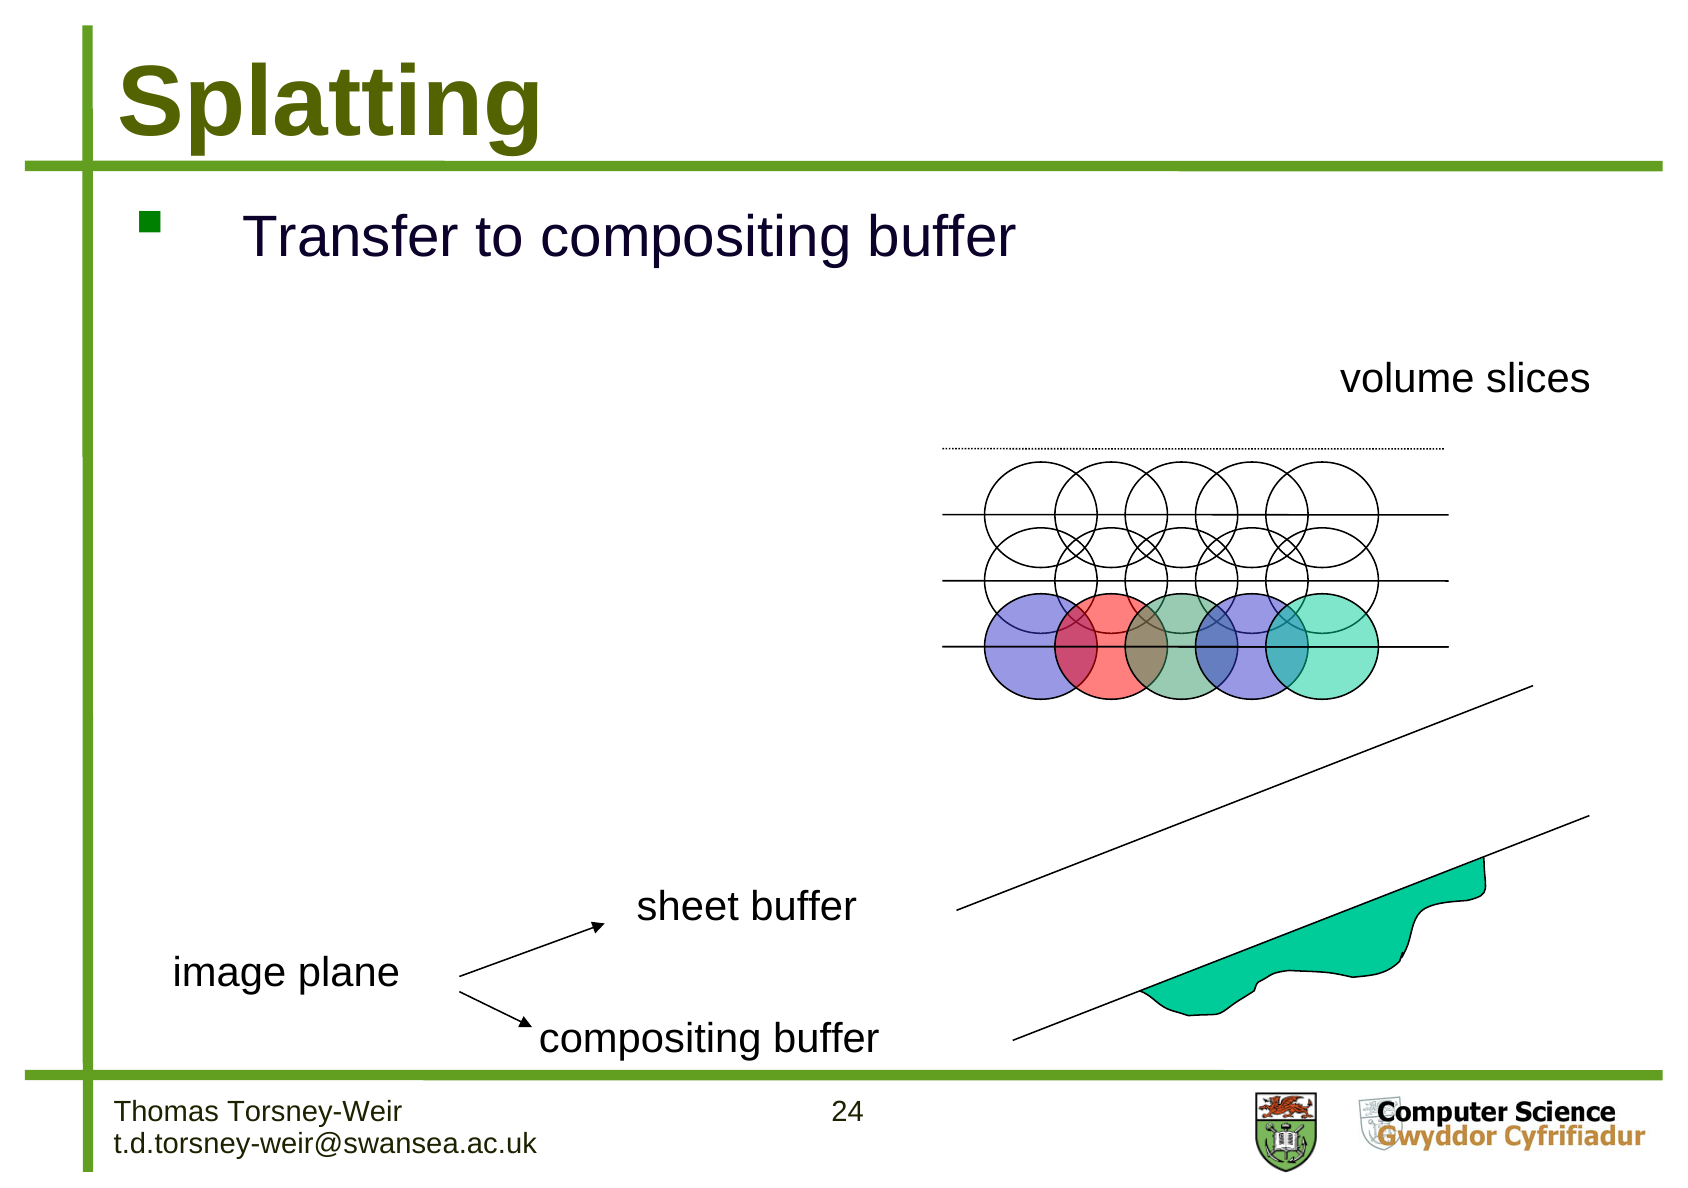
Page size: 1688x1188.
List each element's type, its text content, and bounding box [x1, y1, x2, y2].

title Splatting [101, 29, 1666, 166]
text_box [984, 593, 1306, 646]
text_box [984, 648, 1379, 700]
text_box image plane [156, 936, 417, 1004]
text_box sheet buffer [620, 870, 874, 938]
text_box [1308, 614, 1379, 646]
list Transfer to compositing buffer [117, 209, 1624, 1060]
picture [1240, 1092, 1654, 1173]
text_box volume slices [1323, 342, 1608, 410]
text_box compositing buffer [522, 1002, 897, 1070]
text_box [1298, 593, 1366, 632]
